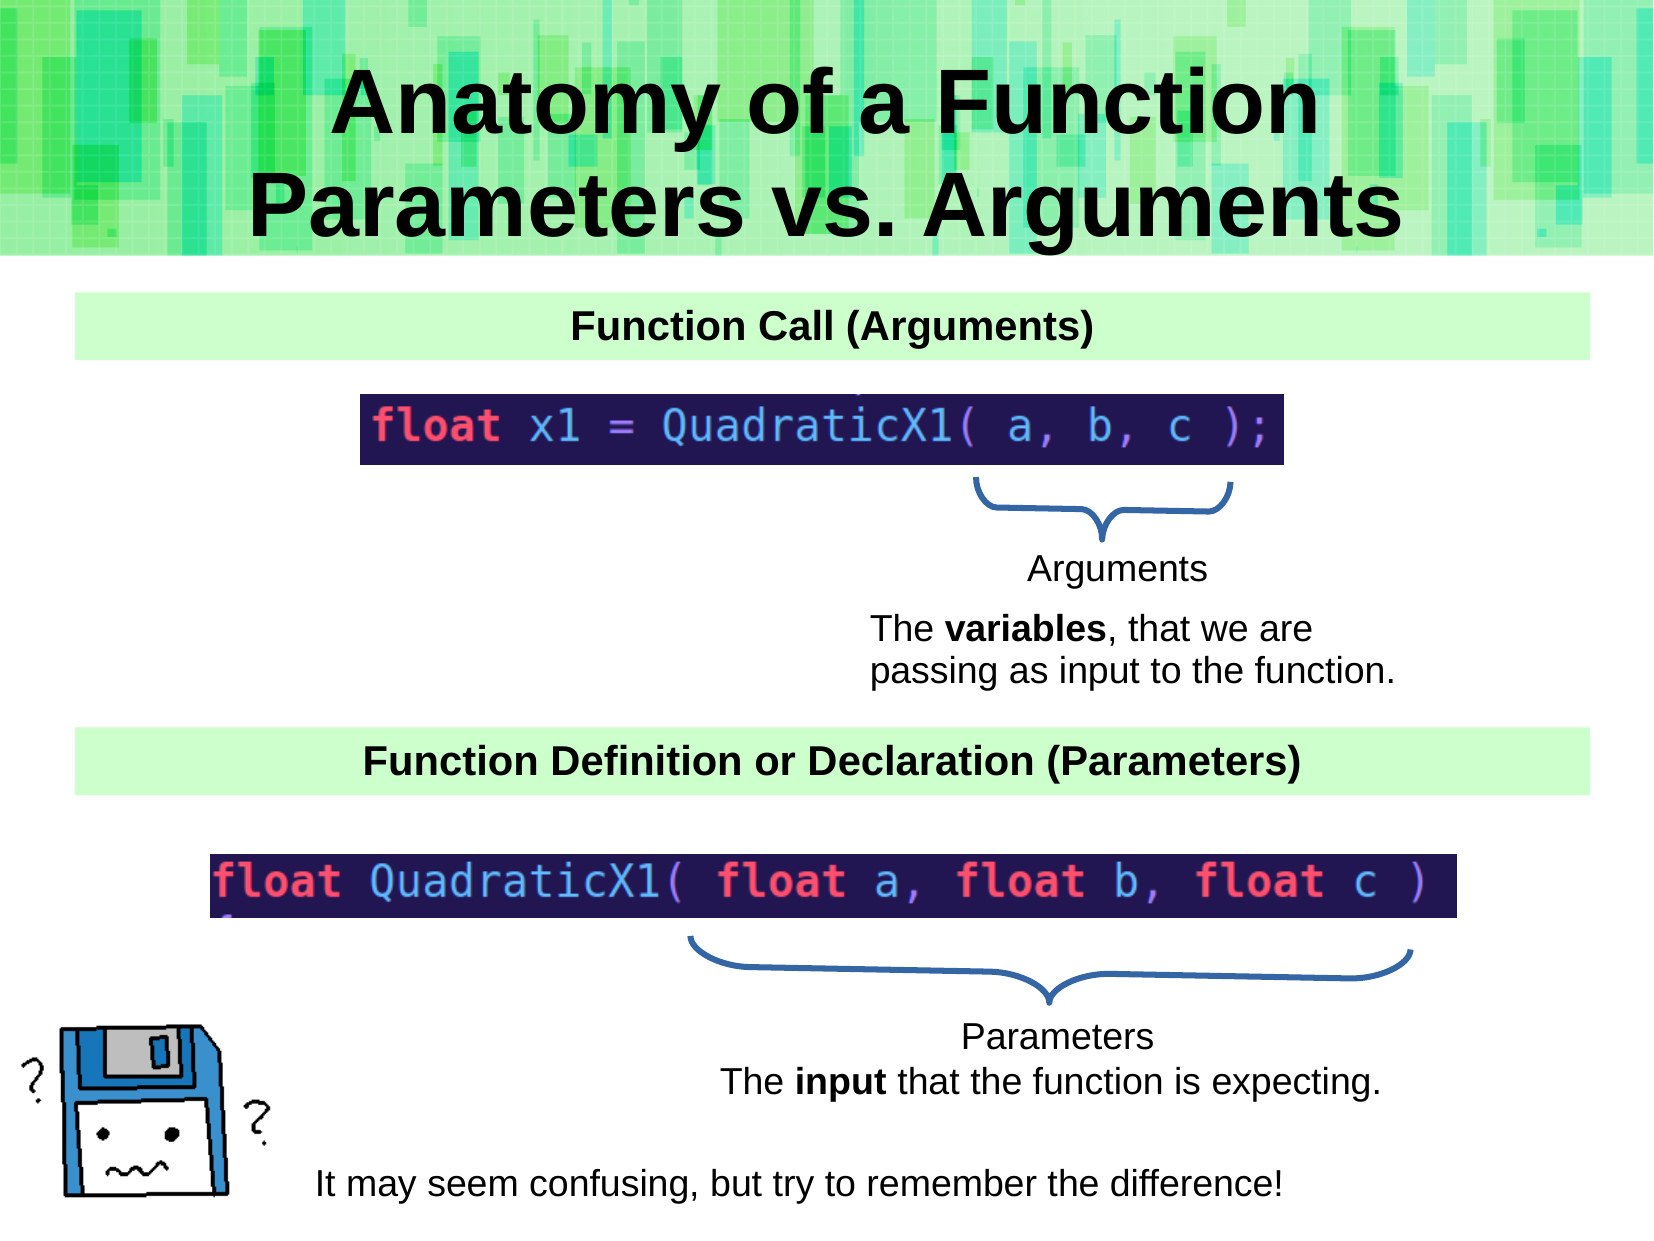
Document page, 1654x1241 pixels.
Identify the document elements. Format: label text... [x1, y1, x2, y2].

text_box Arguments [975, 540, 1261, 597]
picture [0, 0, 1654, 1241]
text_box The input that the function is expecting. [705, 1053, 1561, 1111]
title Anatomy of a Function Parameters vs. Arguments [82, 49, 1571, 257]
text_box Function Definition or Declaration (Parameters) [75, 727, 1591, 796]
text_box It may seem confusing, but try to remember the difference! [300, 1155, 1396, 1212]
text_box Function Call (Arguments) [75, 292, 1591, 361]
text_box Parameters [735, 1008, 1381, 1053]
text_box The variables, that we are passing as input to the function. [855, 600, 1456, 699]
